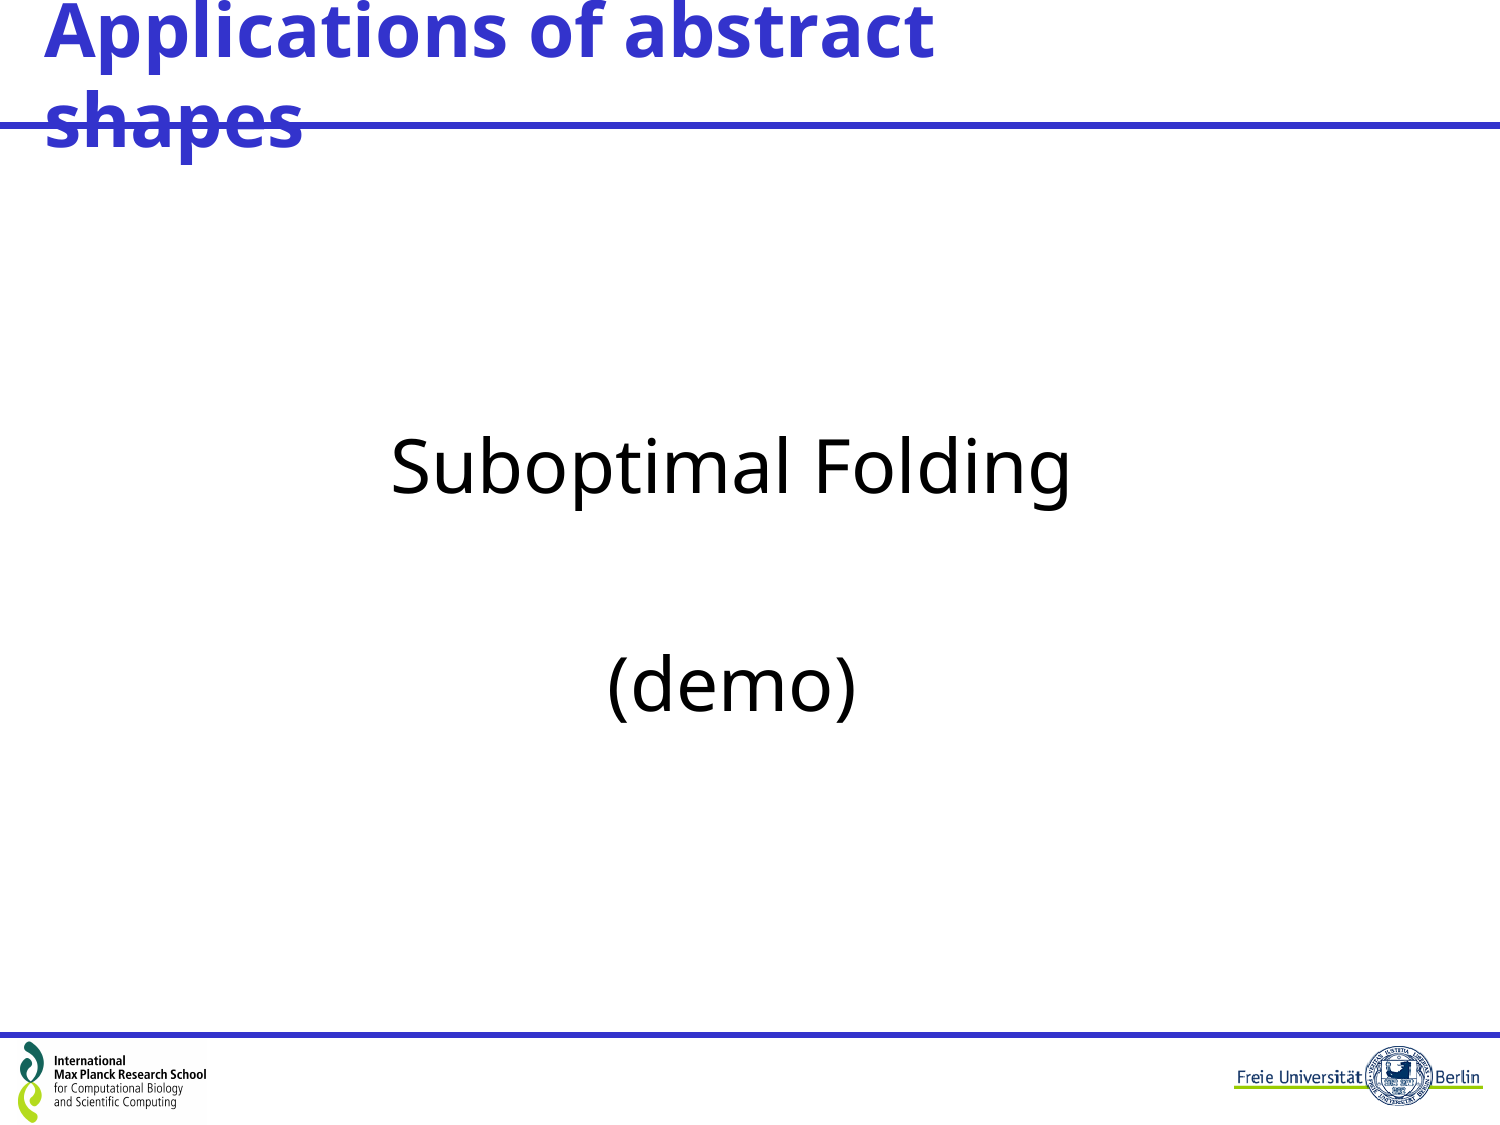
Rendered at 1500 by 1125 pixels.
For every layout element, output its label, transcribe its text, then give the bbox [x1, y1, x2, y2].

title Applications of abstract shapes [29, 3, 1164, 142]
list Suboptimal Folding (demo) [88, 302, 1377, 811]
picture [1234, 1046, 1483, 1106]
picture [17, 1039, 207, 1125]
